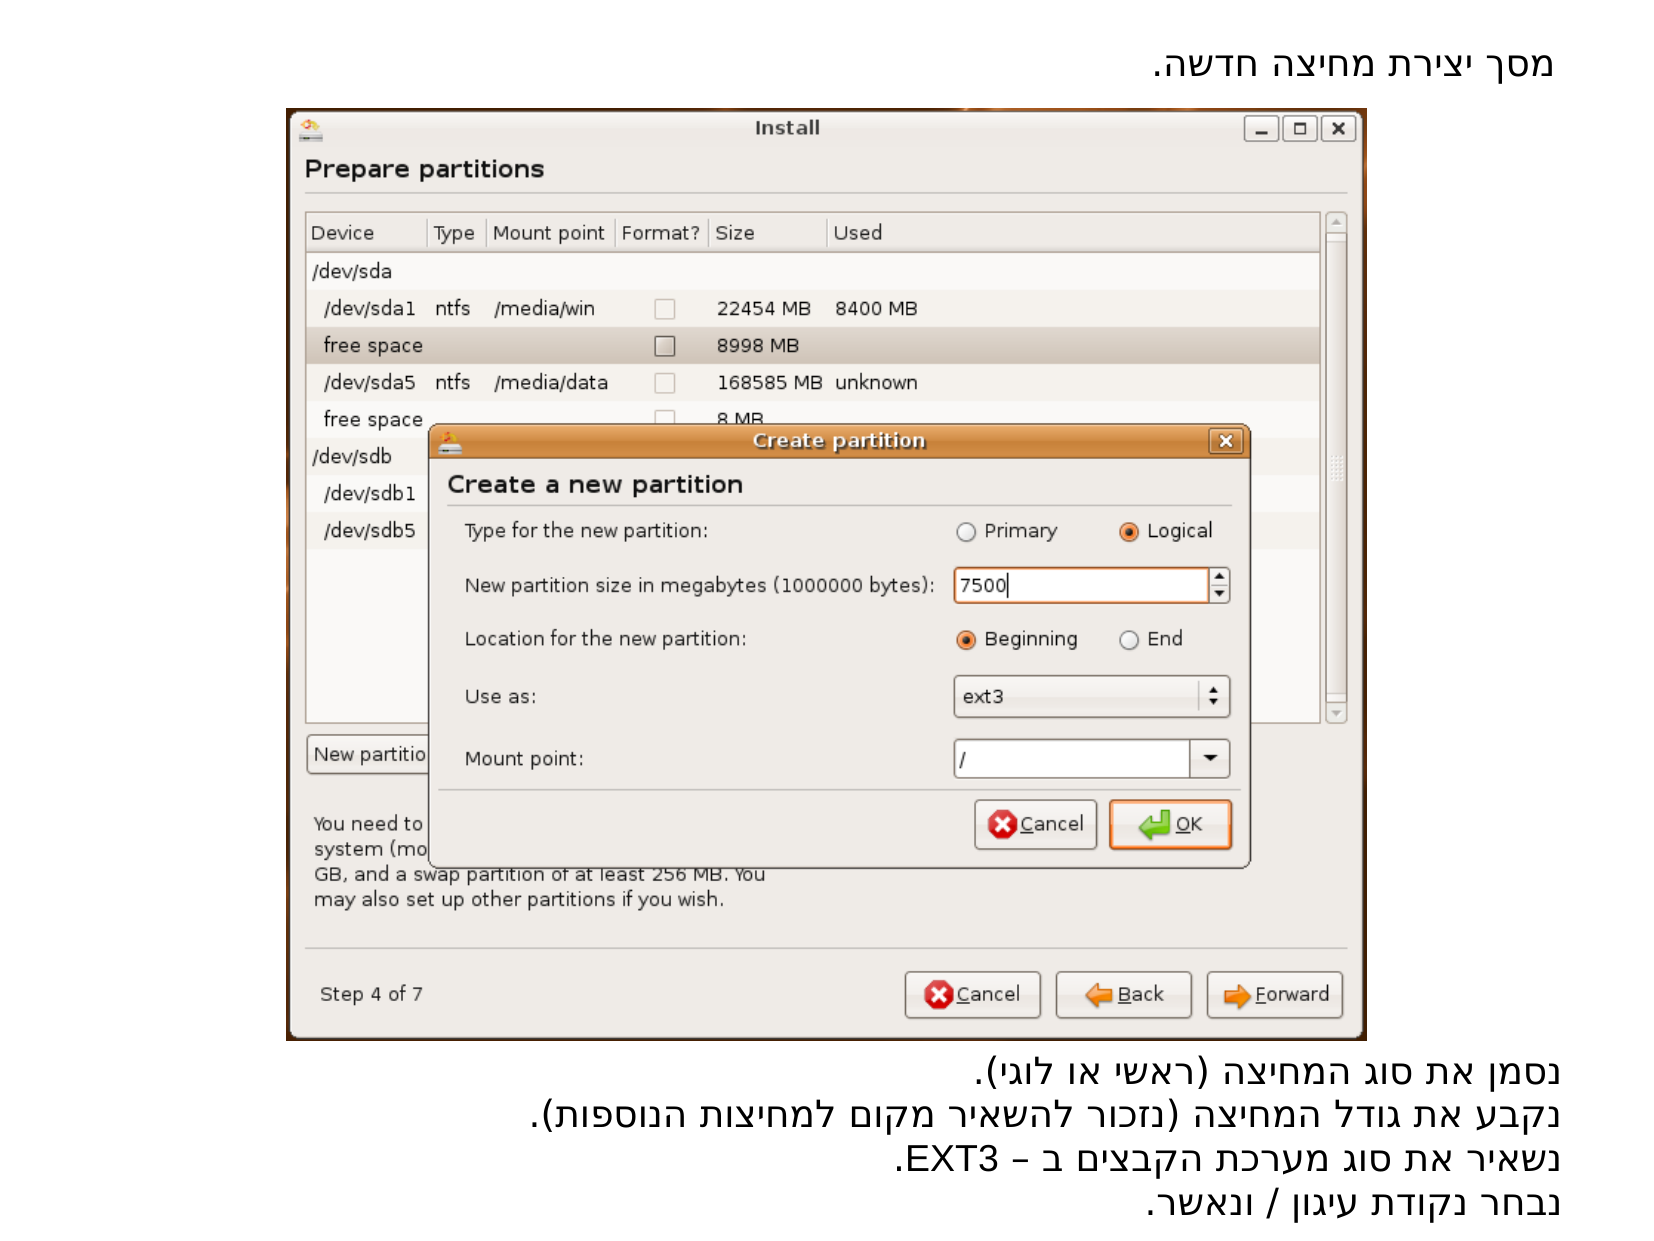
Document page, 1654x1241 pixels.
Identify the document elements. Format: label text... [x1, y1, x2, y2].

picture [286, 108, 1367, 1041]
text_box נסמן את סוג המחיצה (ראשי או לוגי). נקבע את גודל המחיצה (נזכור להשאיר מקום למחיצות הנוספות). נשאיר את סוג מערכת הקבצים ב – EXT3. נבחר נקודת עיגון / ונאשר. [77, 1042, 1578, 1241]
text_box מסך יצירת מחיצה חדשה. [220, 34, 1571, 95]
